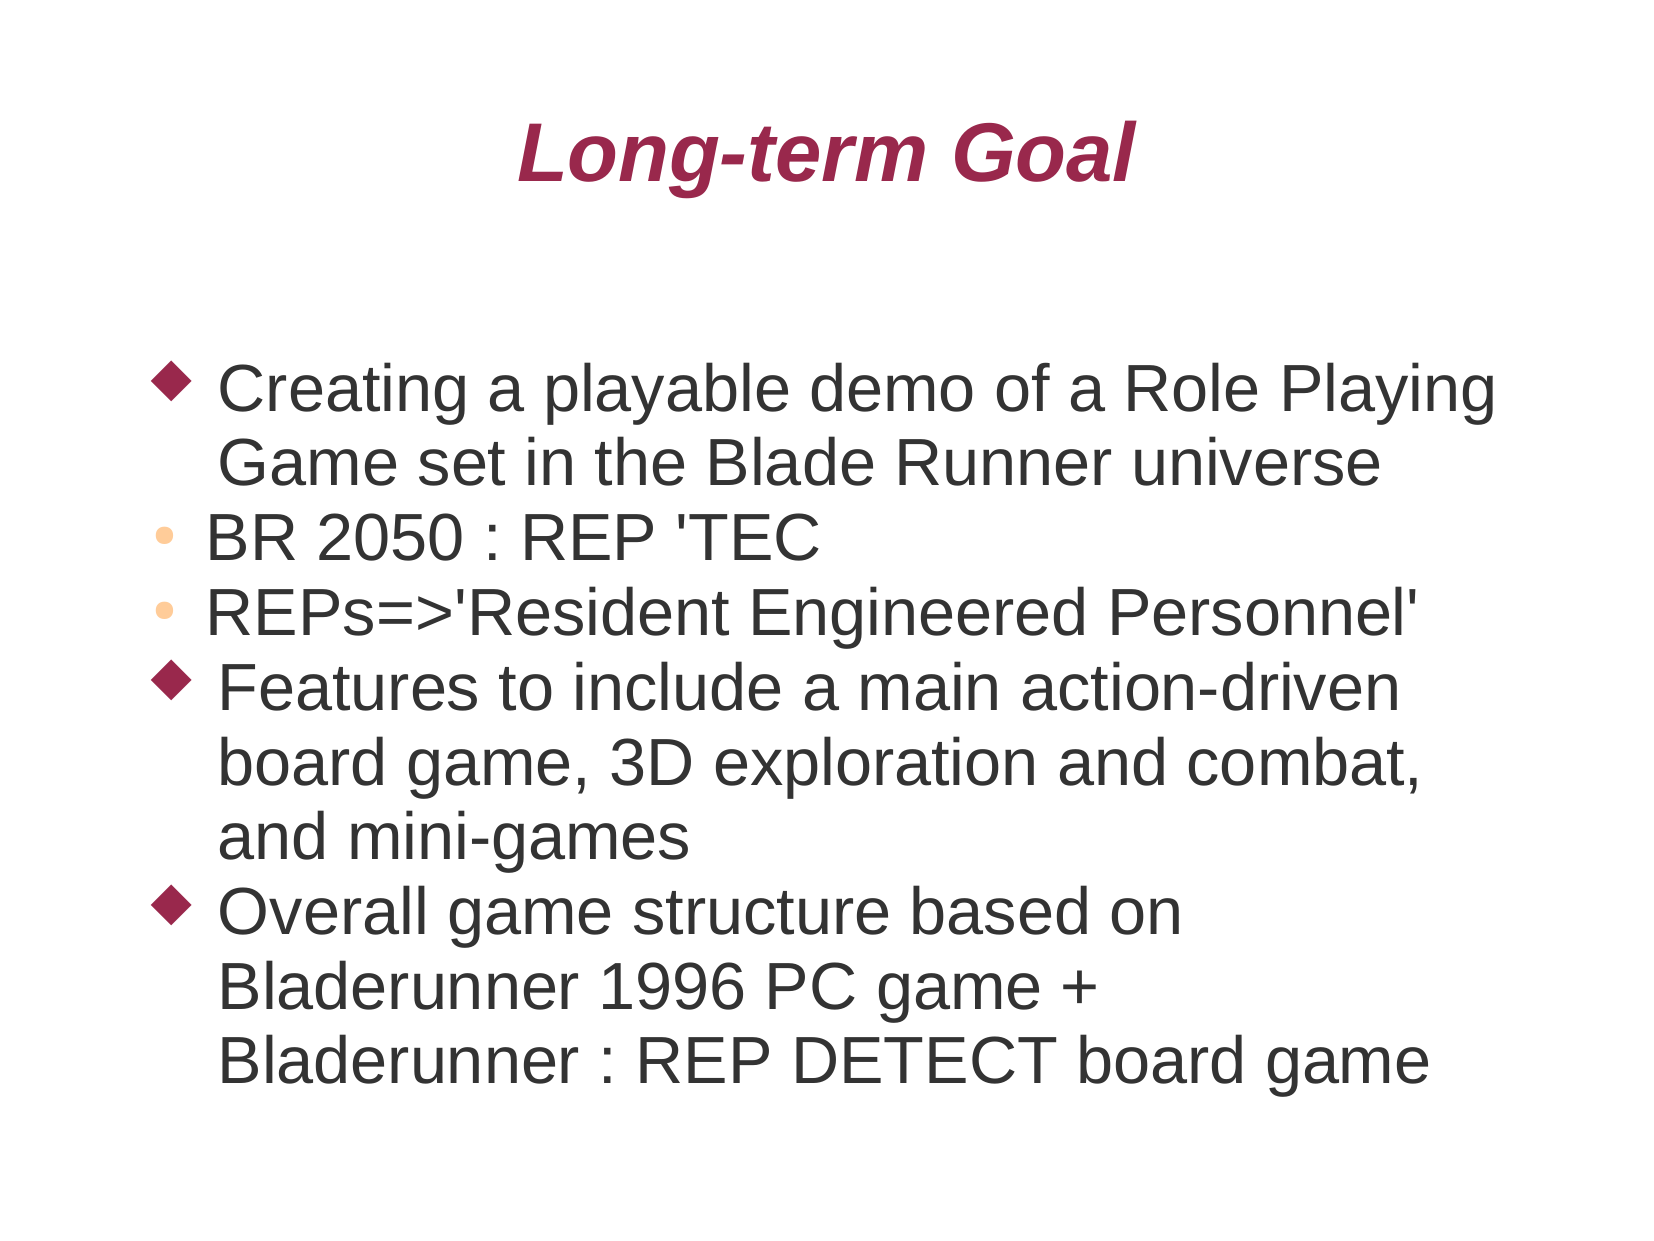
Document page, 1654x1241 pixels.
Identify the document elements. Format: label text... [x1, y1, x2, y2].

title Long-term Goal [82, 49, 1571, 257]
list Creating a playable demo of a Role Playing Game set in the Blade Runner universe BR 2050 : REP 'TEC REPs=>'Resident Engineered Personnel' Features to include a main action-driven board game, 3D exploration and combat, and mini-games Overall game structure based on Bladerunner 1996 PC game + Bladerunner : REP DETECT board game [134, 350, 1516, 1133]
